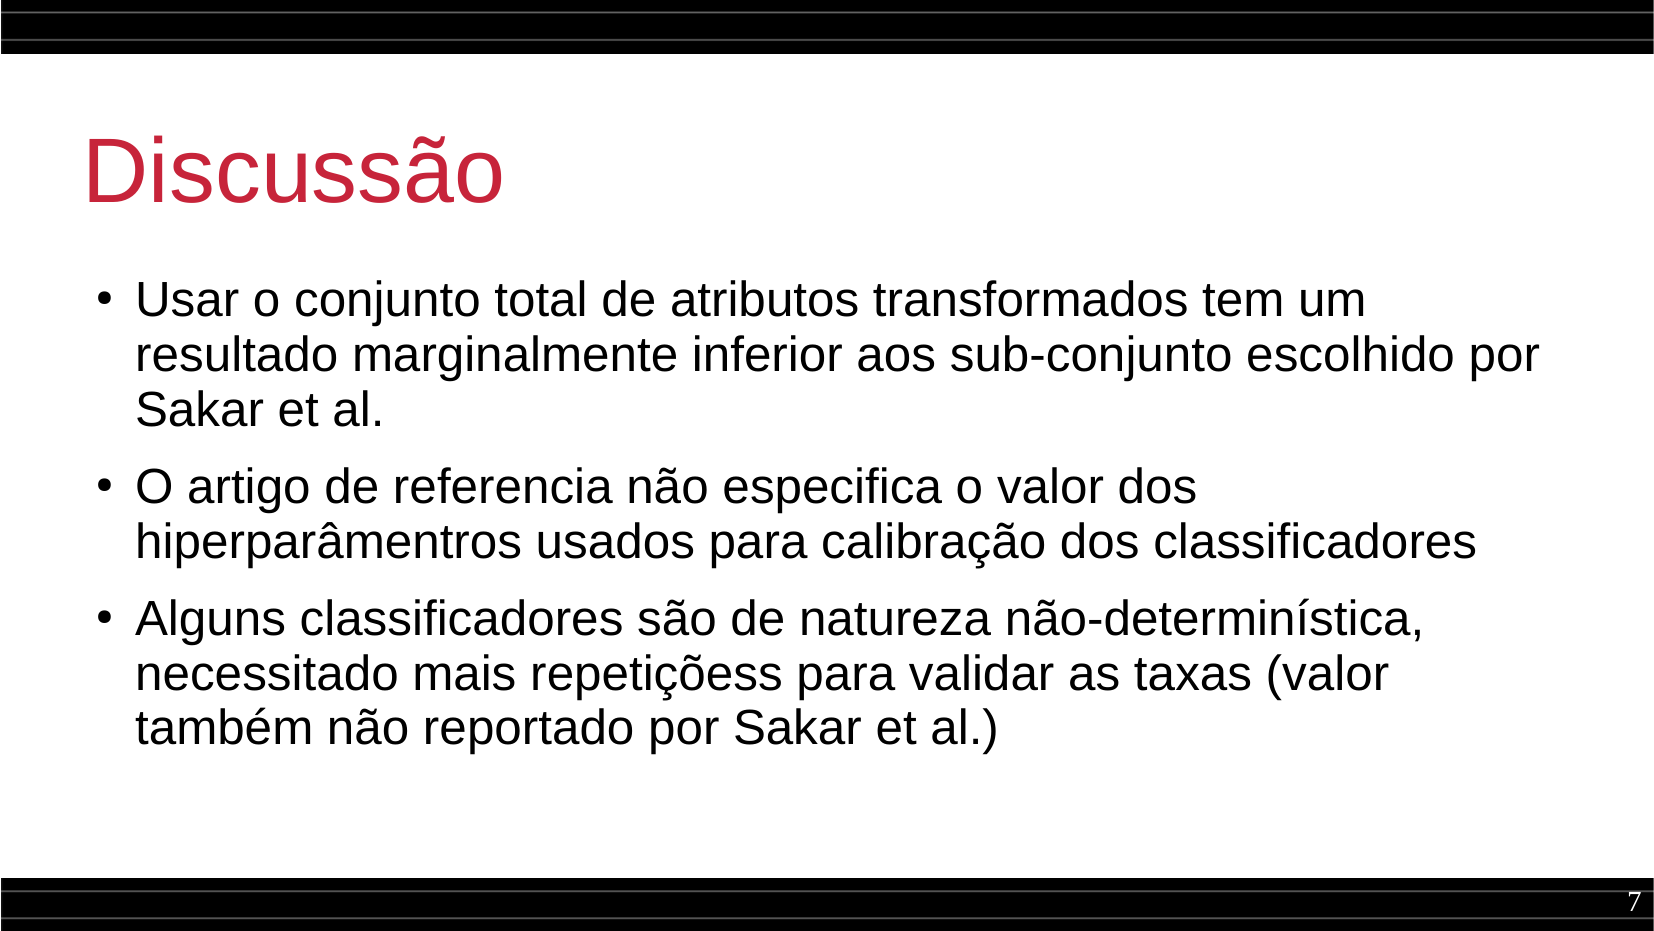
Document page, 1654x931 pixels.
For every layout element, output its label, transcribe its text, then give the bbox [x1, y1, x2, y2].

list Usar o conjunto total de atributos transformados tem um resultado marginalmente inferior aos sub-conjunto escolhido por Sakar et al. O artigo de referencia não especifica o valor dos hiperparâmentros usados para calibração dos classificadores Alguns classificadores são de natureza não-determinística, necessitado mais repetiçõess para validar as taxas (valor também não reportado por Sakar et al.) [82, 271, 1571, 758]
title Discussão [82, 92, 1571, 249]
picture [1, 878, 1654, 931]
picture [1, 0, 1654, 54]
